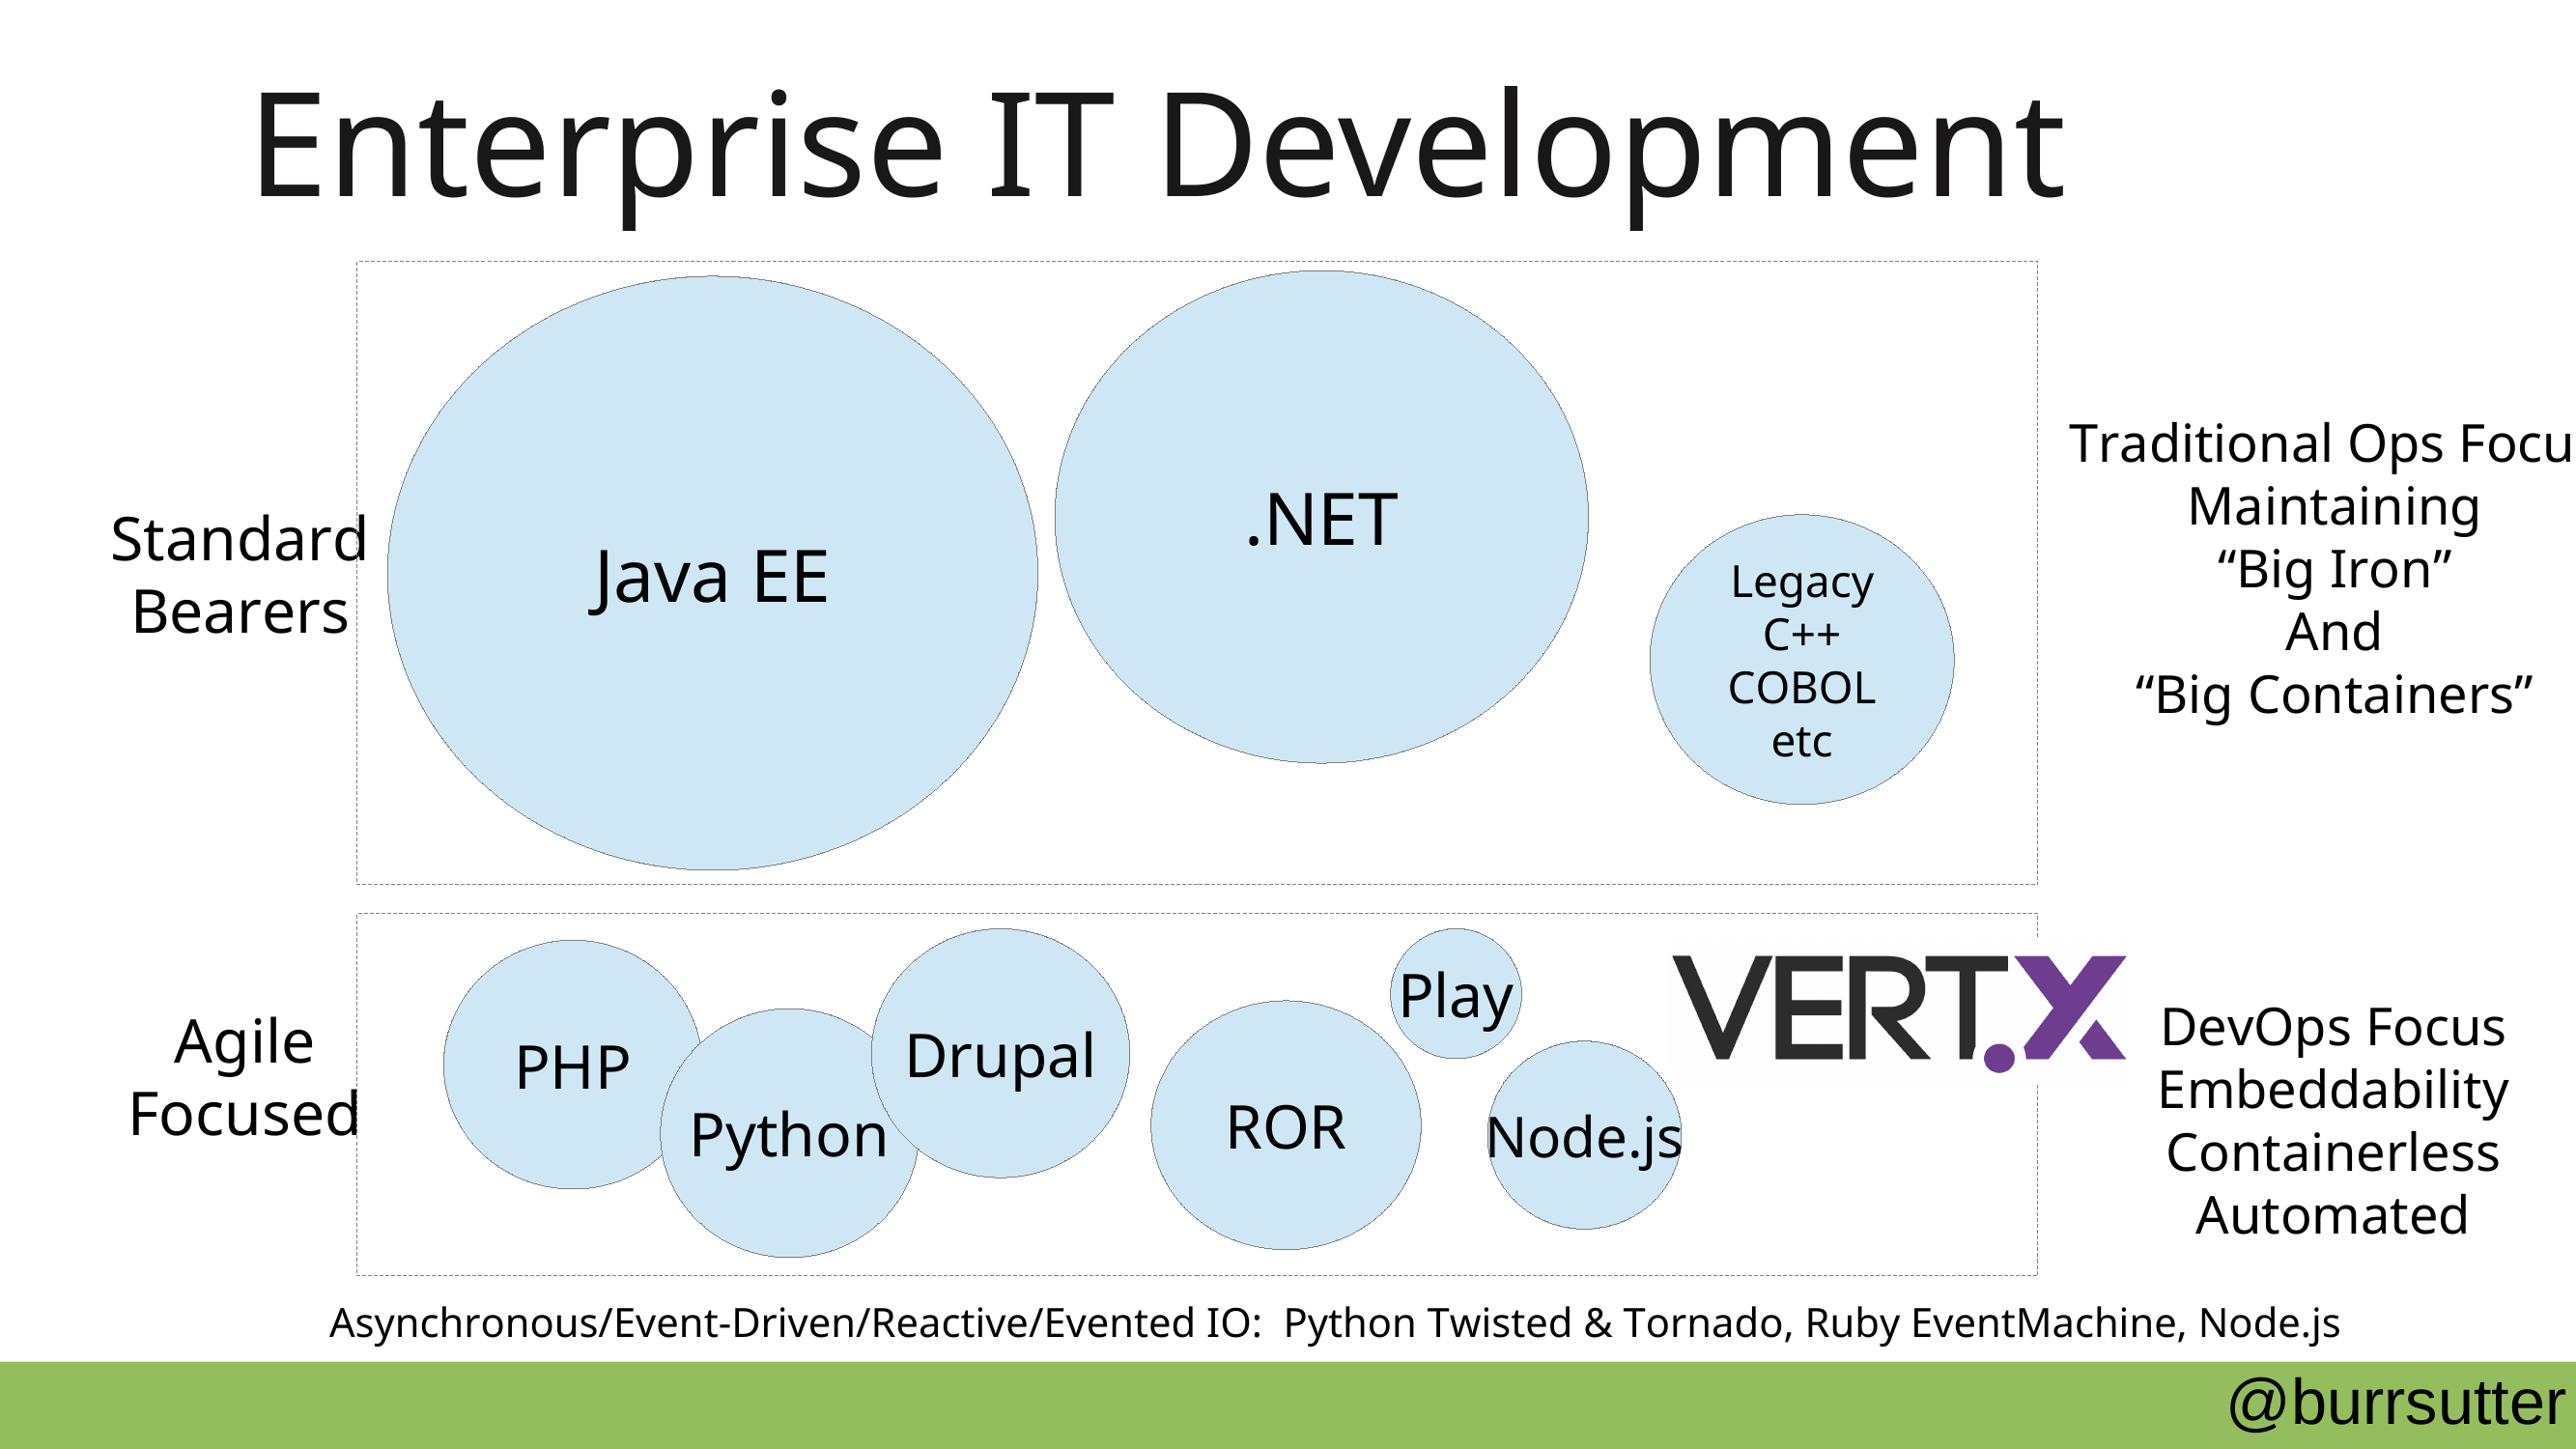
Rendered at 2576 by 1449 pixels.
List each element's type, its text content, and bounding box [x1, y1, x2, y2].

title Enterprise IT Development [247, 19, 2522, 258]
text_box Standard Bearers [97, 493, 340, 653]
text_box Drupal [871, 928, 1130, 1179]
text_box PHP [443, 940, 700, 1189]
text_box ROR [1150, 1000, 1422, 1250]
text_box Java EE [387, 275, 1038, 870]
text_box Traditional Ops Focus Maintaining “Big Iron” And “Big Containers” [2054, 402, 2548, 731]
text_box Python [660, 1009, 919, 1258]
text_box Legacy C++ COBOL etc [1650, 514, 1955, 805]
text_box DevOps Focus Embeddability Containerless Automated [2143, 986, 2484, 1252]
text_box Play [1390, 928, 1522, 1059]
picture [1667, 939, 2132, 1085]
text_box Node.js [1487, 1040, 1682, 1230]
text_box Agile Focused [113, 995, 343, 1155]
text_box Asynchronous/Event-Driven/Reactive/Evented IO: Python Twisted & Tornado, Ruby EventMachine, Node.js [315, 1290, 2074, 1353]
text_box .NET [1055, 270, 1589, 764]
